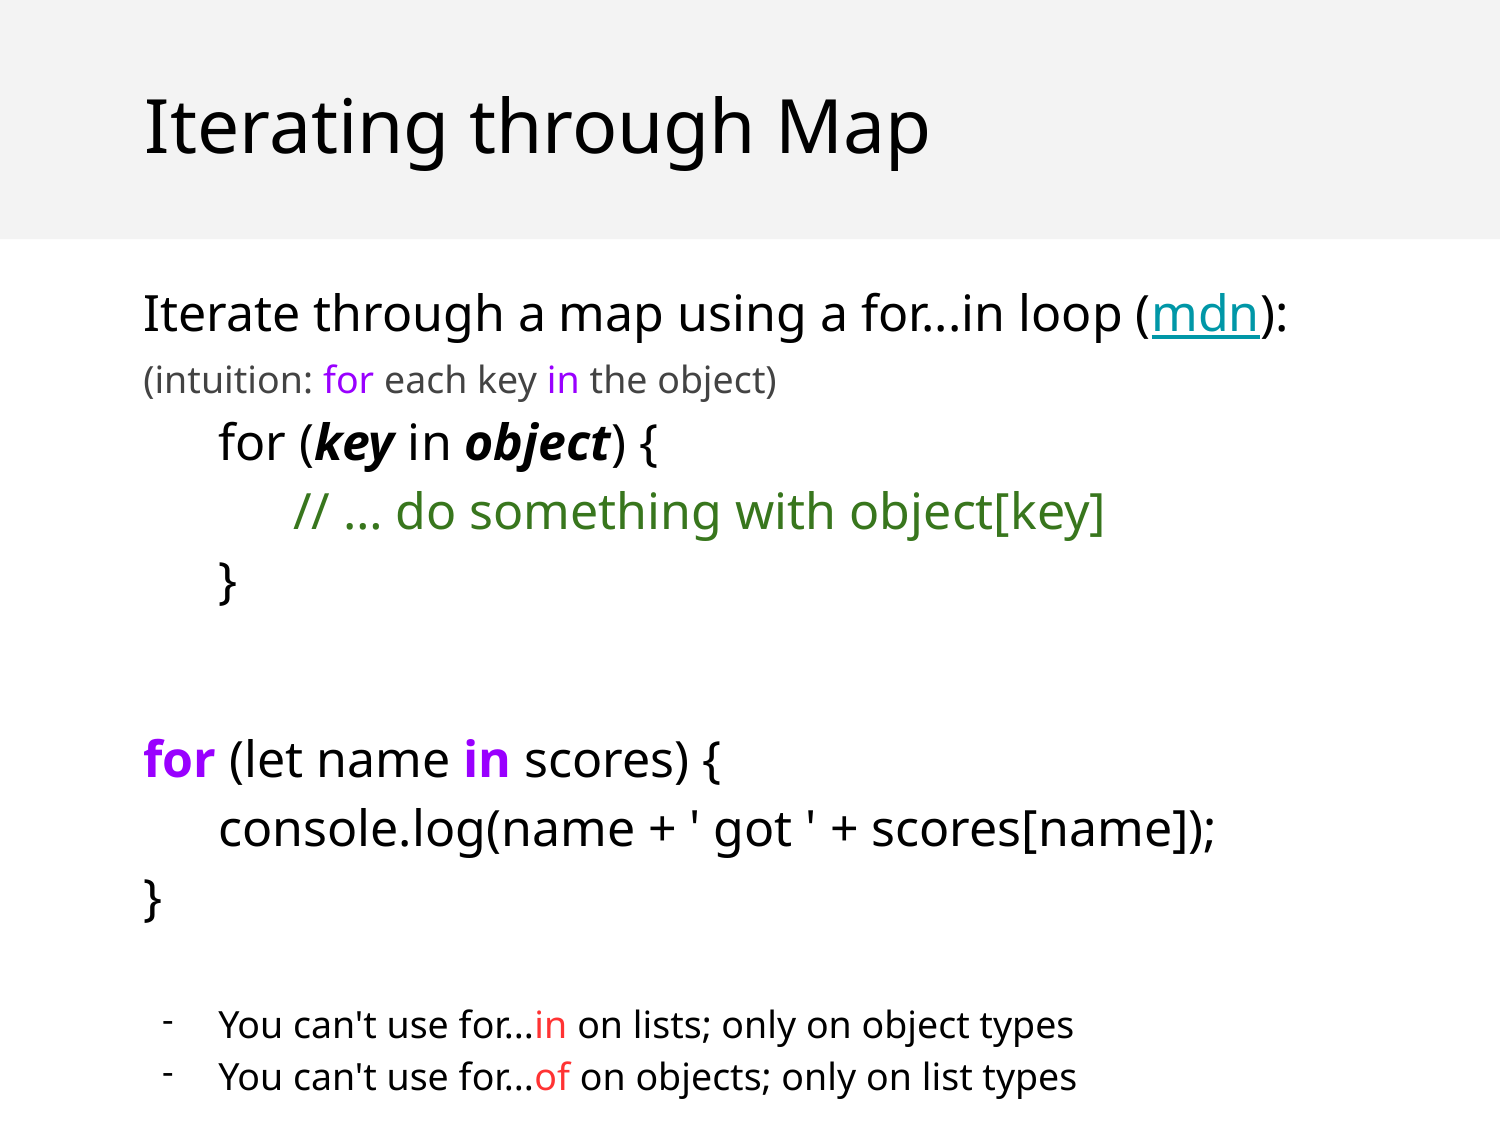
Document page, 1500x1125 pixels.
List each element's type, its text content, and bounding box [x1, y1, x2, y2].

list Iterate through a map using a for...in loop (mdn): (intuition: for each key in the object) for (key in object) { // … do something with object[key] } for (let name in scores) { console.log(name + ' got ' + scores[name]); } You can't use for...in on lists; only on object types You can't use for...of on objects; only on list types [128, 255, 1500, 1106]
title Iterating through Map [129, 63, 1374, 189]
